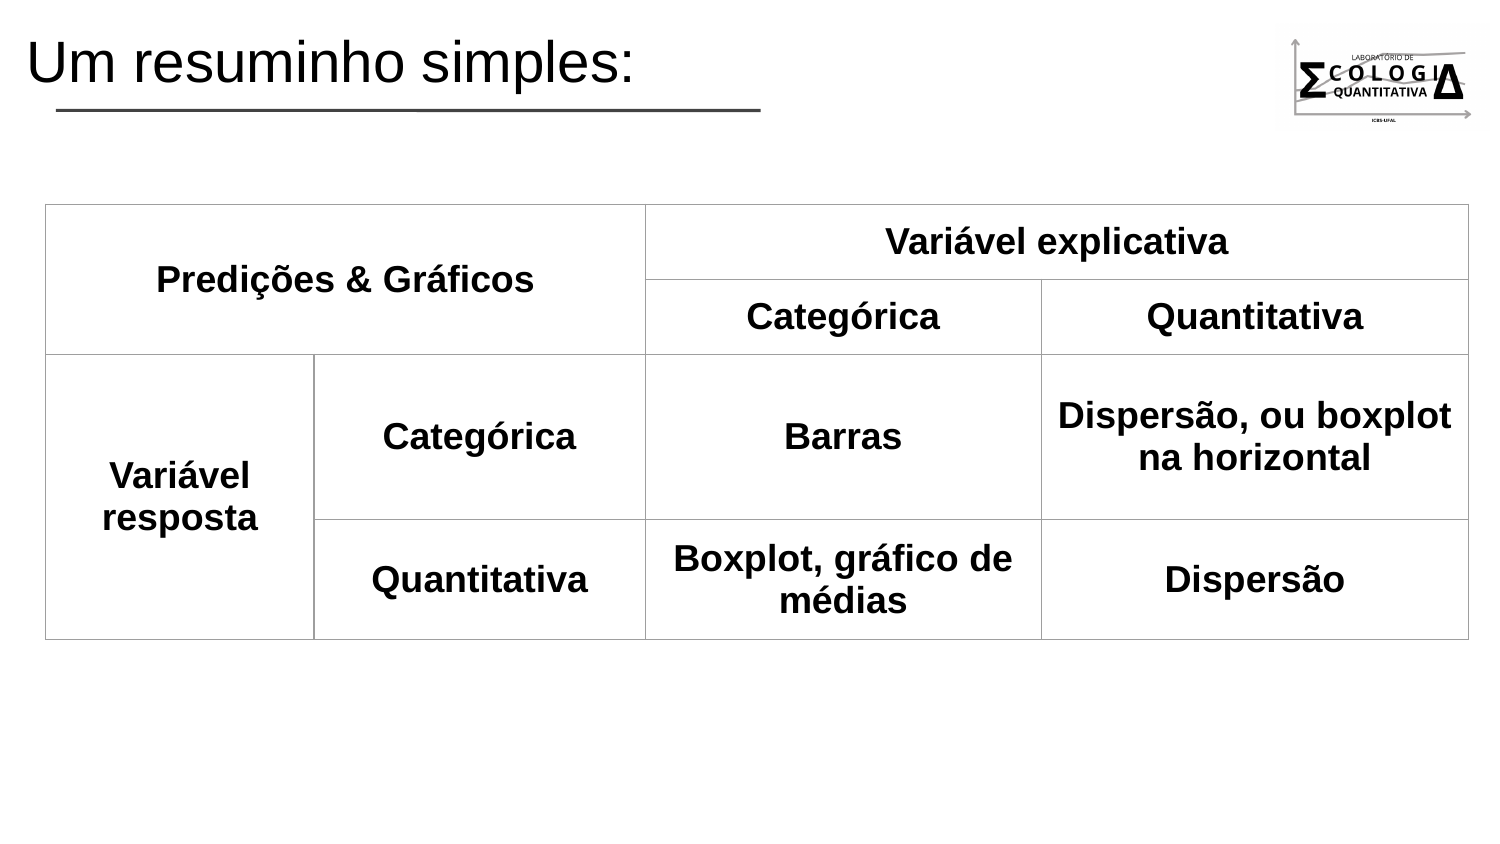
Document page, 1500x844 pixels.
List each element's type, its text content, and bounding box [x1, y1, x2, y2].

table_cell Categórica [315, 355, 645, 519]
table_header Variável explicativa [646, 205, 1468, 279]
table_cell Quantitativa [315, 520, 645, 639]
table_cell Boxplot, gráfico de médias [646, 520, 1041, 639]
picture [1275, 23, 1490, 131]
table_cell Barras [646, 355, 1041, 519]
table_cell Variável resposta [46, 355, 313, 639]
table_cell Dispersão [1042, 520, 1468, 639]
table_cell Dispersão, ou boxplot na horizontal [1042, 355, 1468, 519]
table_cell Categórica [646, 280, 1041, 354]
table_cell Quantitativa [1042, 280, 1468, 354]
table_header Predições & Gráficos [46, 205, 645, 354]
text_box Um resuminho simples: [11, 9, 1210, 117]
